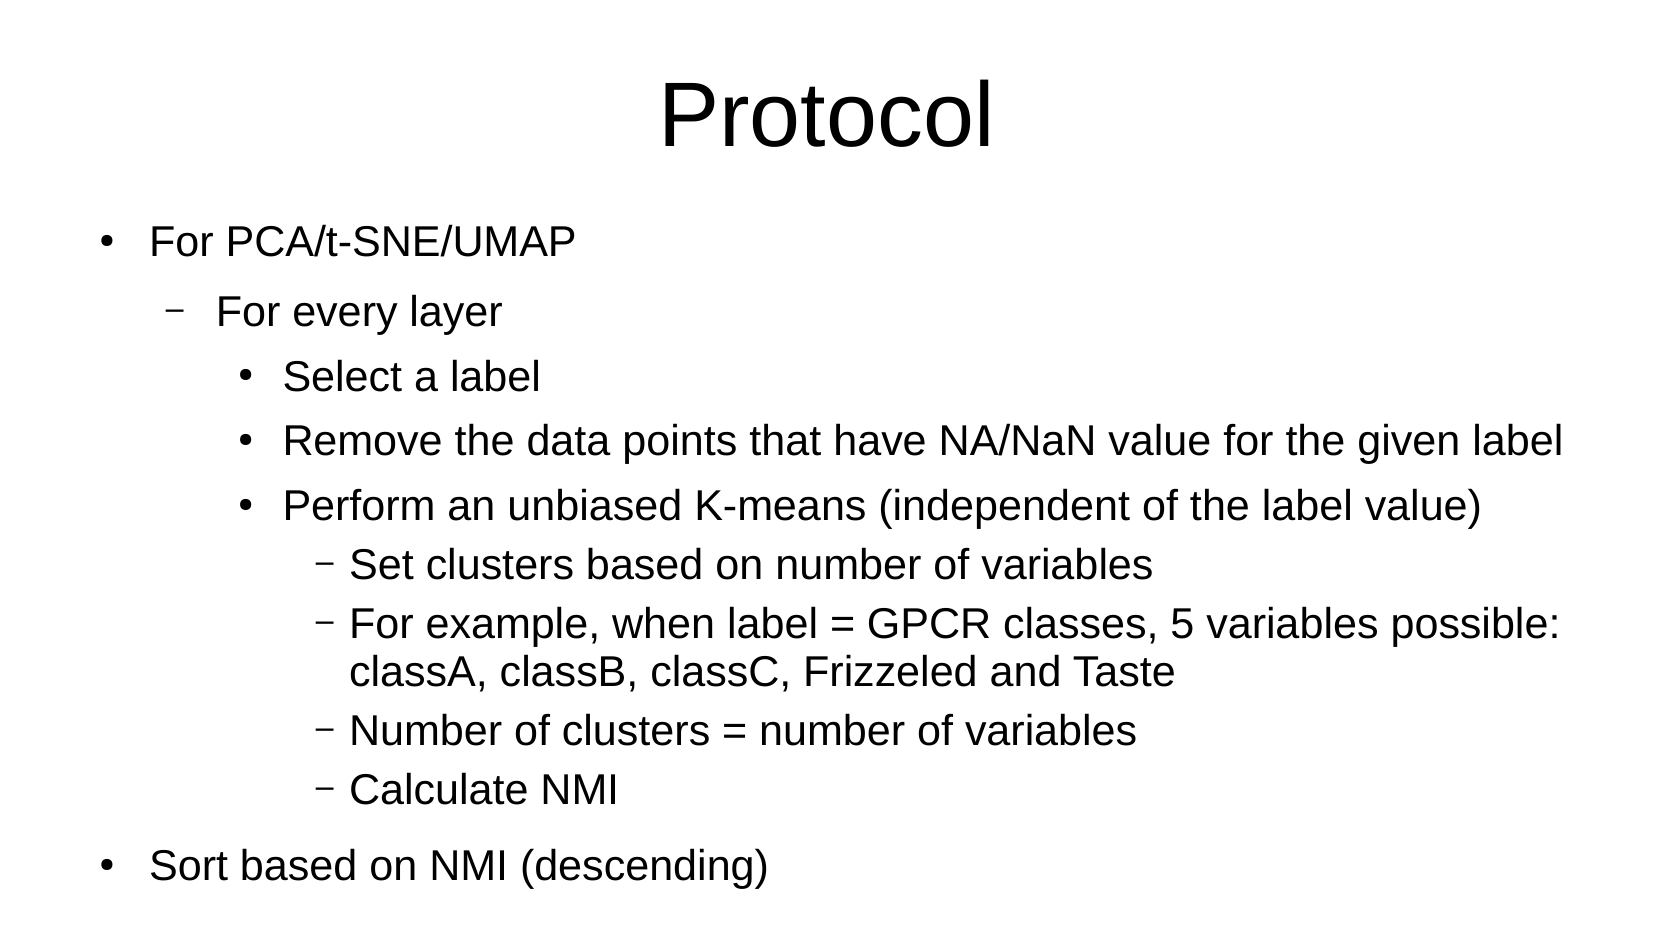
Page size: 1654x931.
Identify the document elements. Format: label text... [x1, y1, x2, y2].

list For PCA/t-SNE/UMAP For every layer Select a label Remove the data points that have NA/NaN value for the given label Perform an unbiased K-means (independent of the label value) Set clusters based on number of variables For example, when label = GPCR classes, 5 variables possible: classA, classB, classC, Frizzeled and Taste Number of clusters = number of variables Calculate NMI Sort based on NMI (descending) [82, 217, 1571, 898]
title Protocol [82, 37, 1571, 193]
